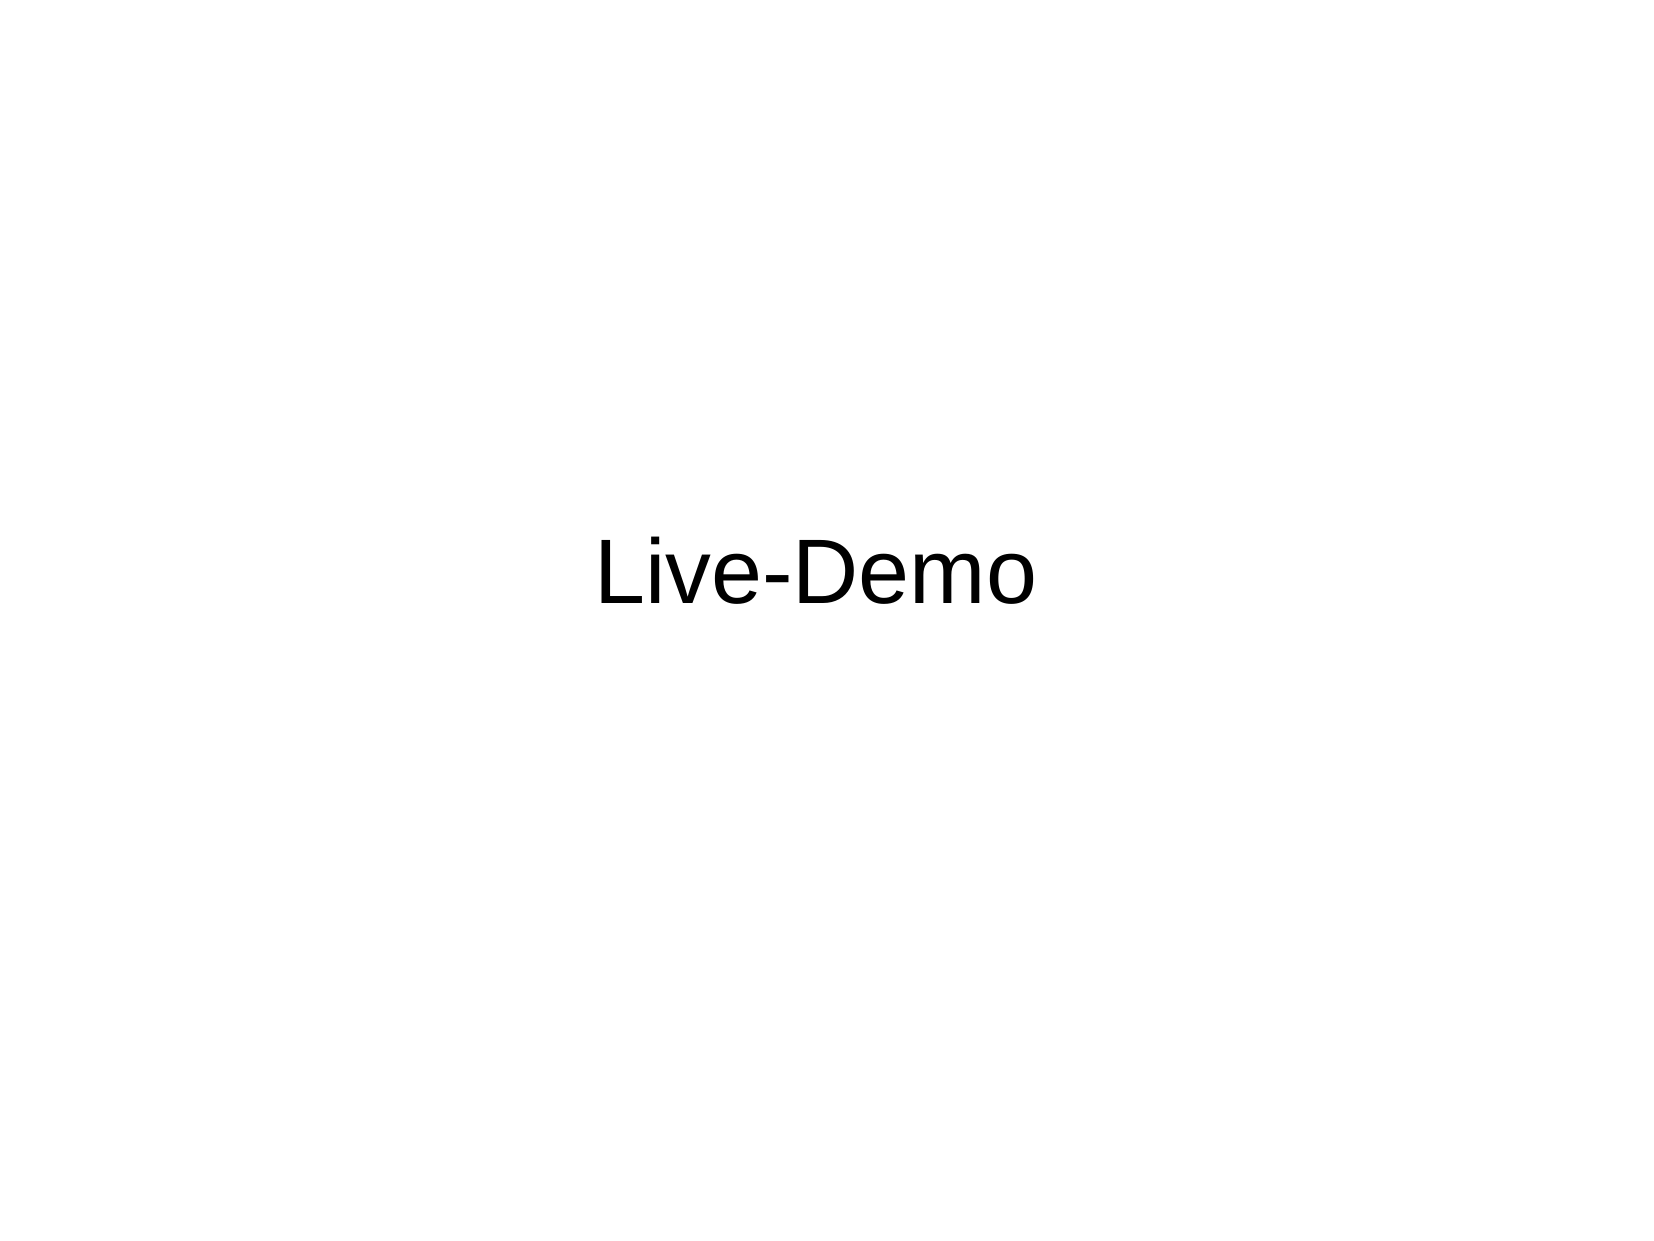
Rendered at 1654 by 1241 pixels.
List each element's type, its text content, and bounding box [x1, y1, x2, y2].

title Live-Demo [71, 467, 1561, 676]
